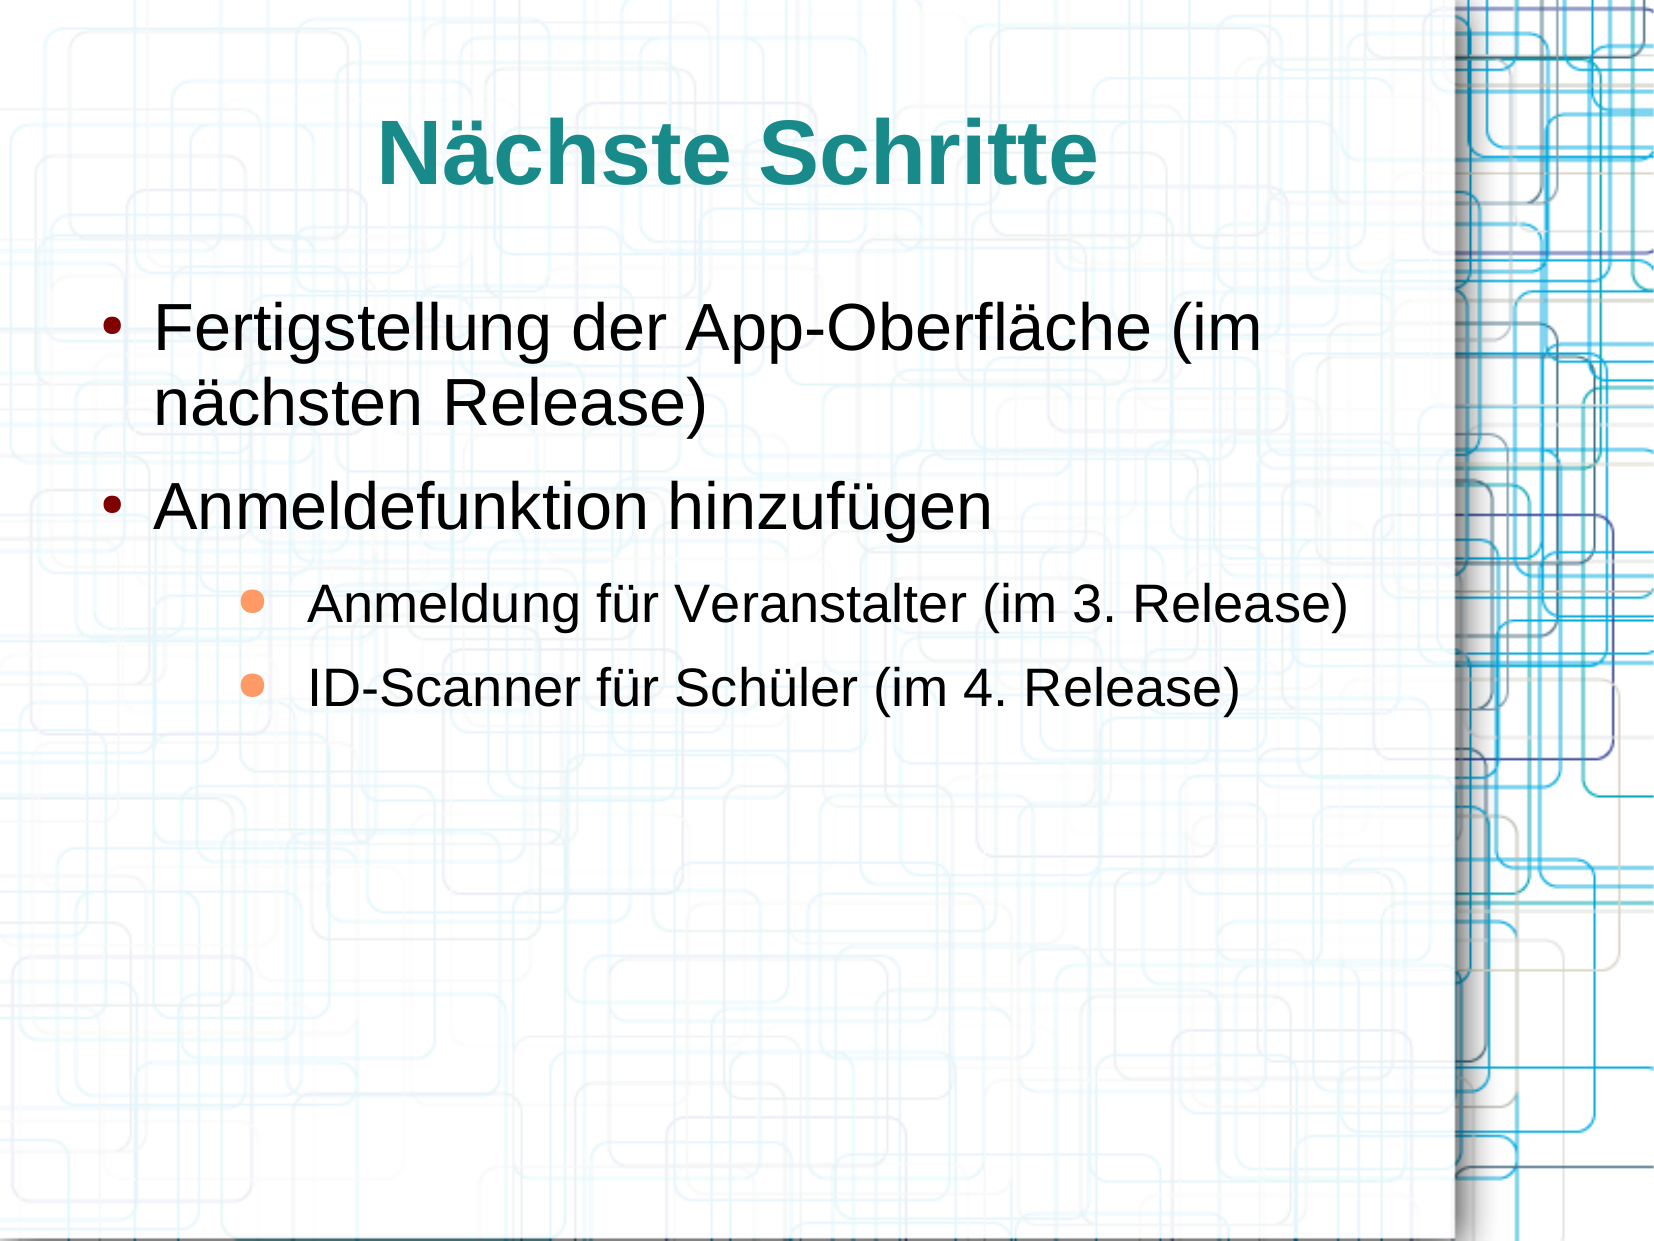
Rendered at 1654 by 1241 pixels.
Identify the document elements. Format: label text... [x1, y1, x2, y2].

picture [0, 0, 1654, 1241]
list Fertigstellung der App-Oberfläche (im nächsten Release) Anmeldefunktion hinzufügen Anmeldung für Veranstalter (im 3. Release) ID-Scanner für Schüler (im 4. Release) [82, 290, 1418, 1109]
title Nächste Schritte [59, 49, 1418, 257]
